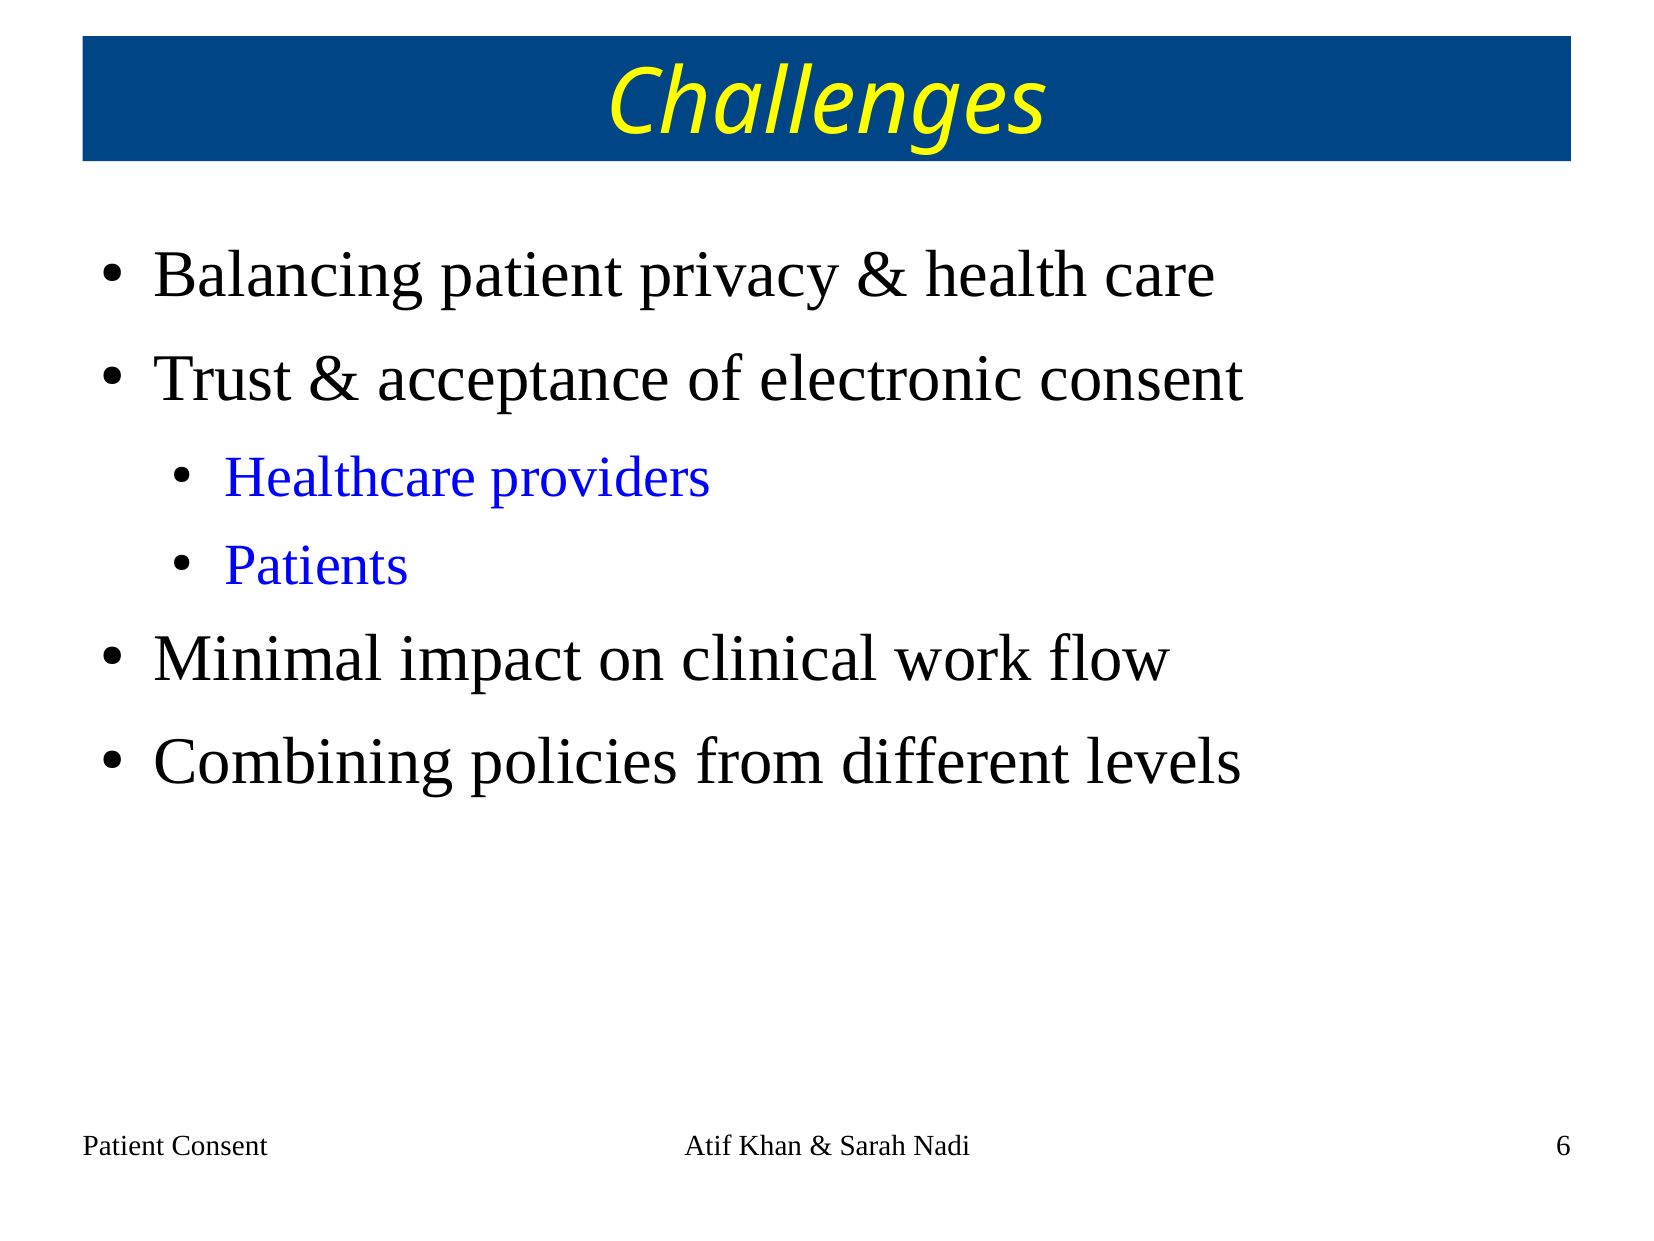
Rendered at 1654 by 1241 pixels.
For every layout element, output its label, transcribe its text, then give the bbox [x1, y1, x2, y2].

list Balancing patient privacy & health care Trust & acceptance of electronic consent Healthcare providers Patients Minimal impact on clinical work flow Combining policies from different levels [82, 237, 1571, 1056]
title Challenges [82, 37, 1571, 160]
